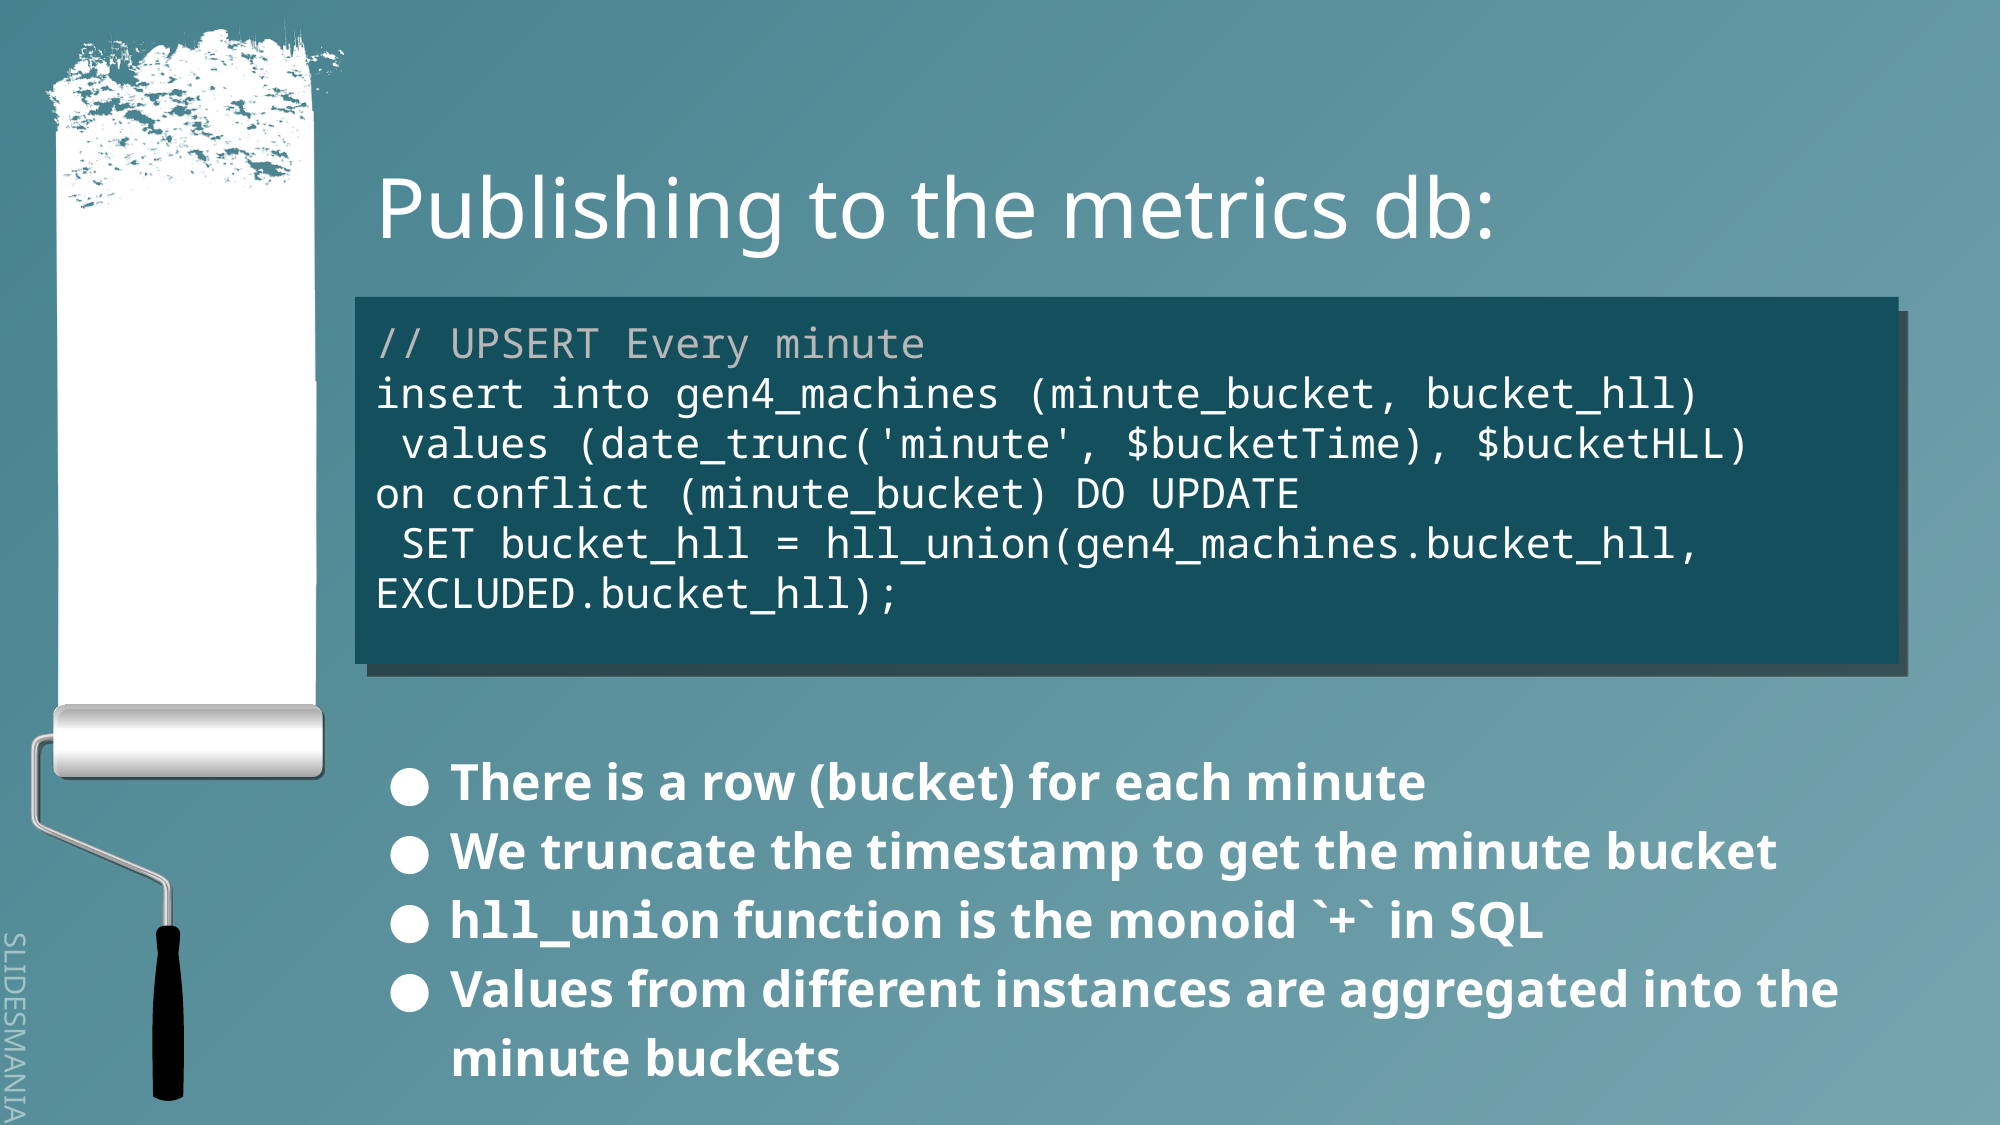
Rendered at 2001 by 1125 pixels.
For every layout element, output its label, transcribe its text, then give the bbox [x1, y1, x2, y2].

title // UPSERT Every minute insert into gen4_machines (minute_bucket, bucket_hll) values (date_trunc('minute', $bucketTime), $bucketHLL) on conflict (minute_bucket) DO UPDATE SET bucket_hll = hll_union(gen4_machines.bucket_hll, EXCLUDED.bucket_hll); [355, 296, 1899, 664]
title Publishing to the metrics db: [355, 134, 1899, 261]
list There is a row (bucket) for each minute We truncate the timestamp to get the minute bucket hll_union function is the monoid `+` in SQL Values from different instances are aggregated into the minute buckets [355, 721, 1910, 1089]
picture [44, 18, 345, 771]
picture [44, 741, 53, 771]
